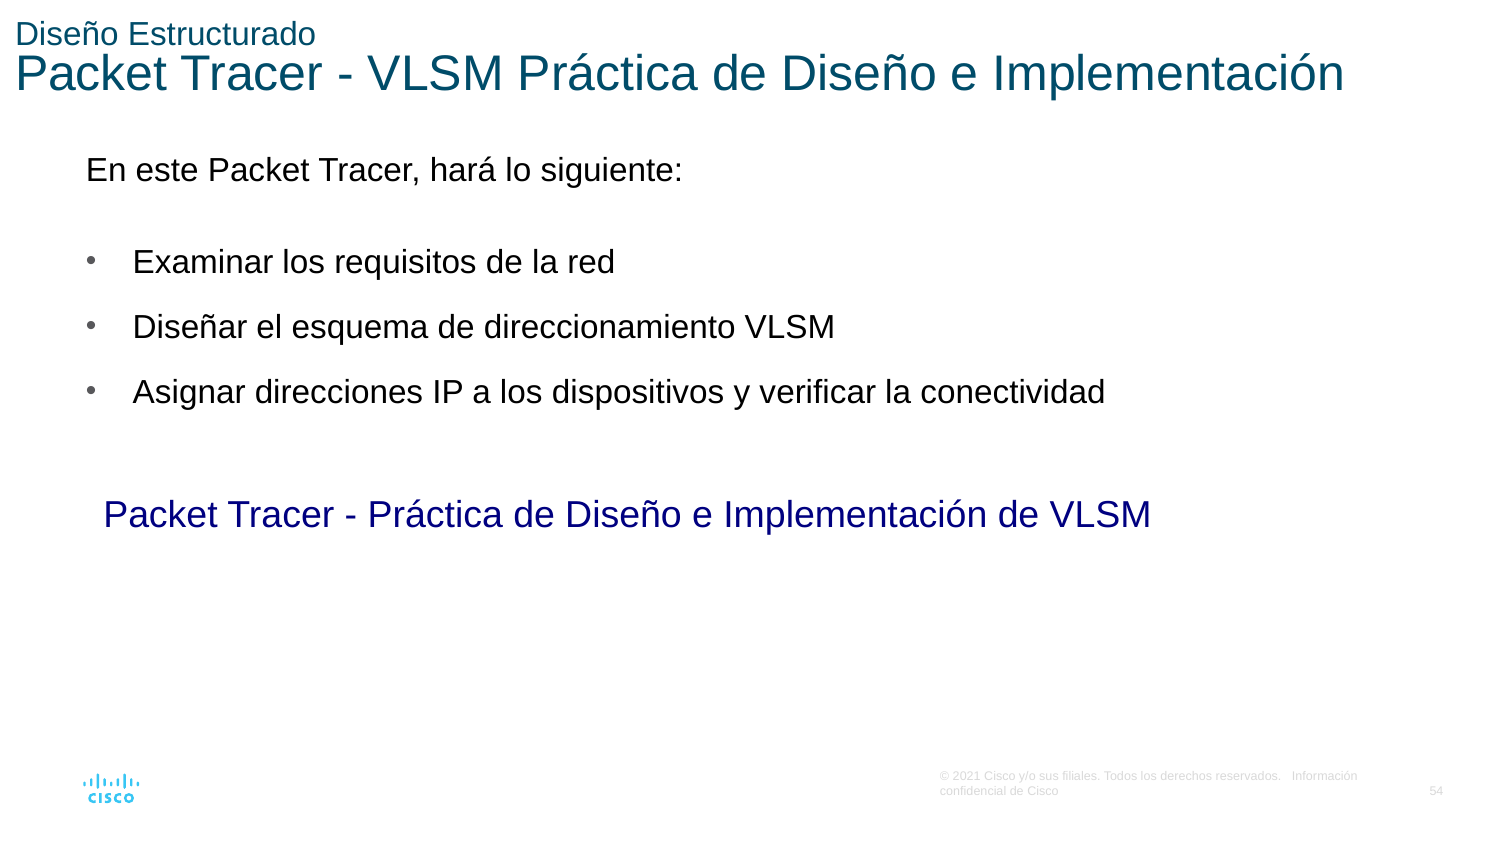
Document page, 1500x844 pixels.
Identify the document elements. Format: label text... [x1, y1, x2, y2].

list En este Packet Tracer, hará lo siguiente: Examinar los requisitos de la red Diseñar el esquema de direccionamiento VLSM Asignar direcciones IP a los dispositivos y verificar la conectividad [70, 140, 1430, 443]
text_box Packet Tracer - Práctica de Diseño e Implementación de VLSM [88, 486, 1418, 562]
title Diseño Estructurado Packet Tracer - VLSM Práctica de Diseño e Implementación [0, 0, 1369, 121]
